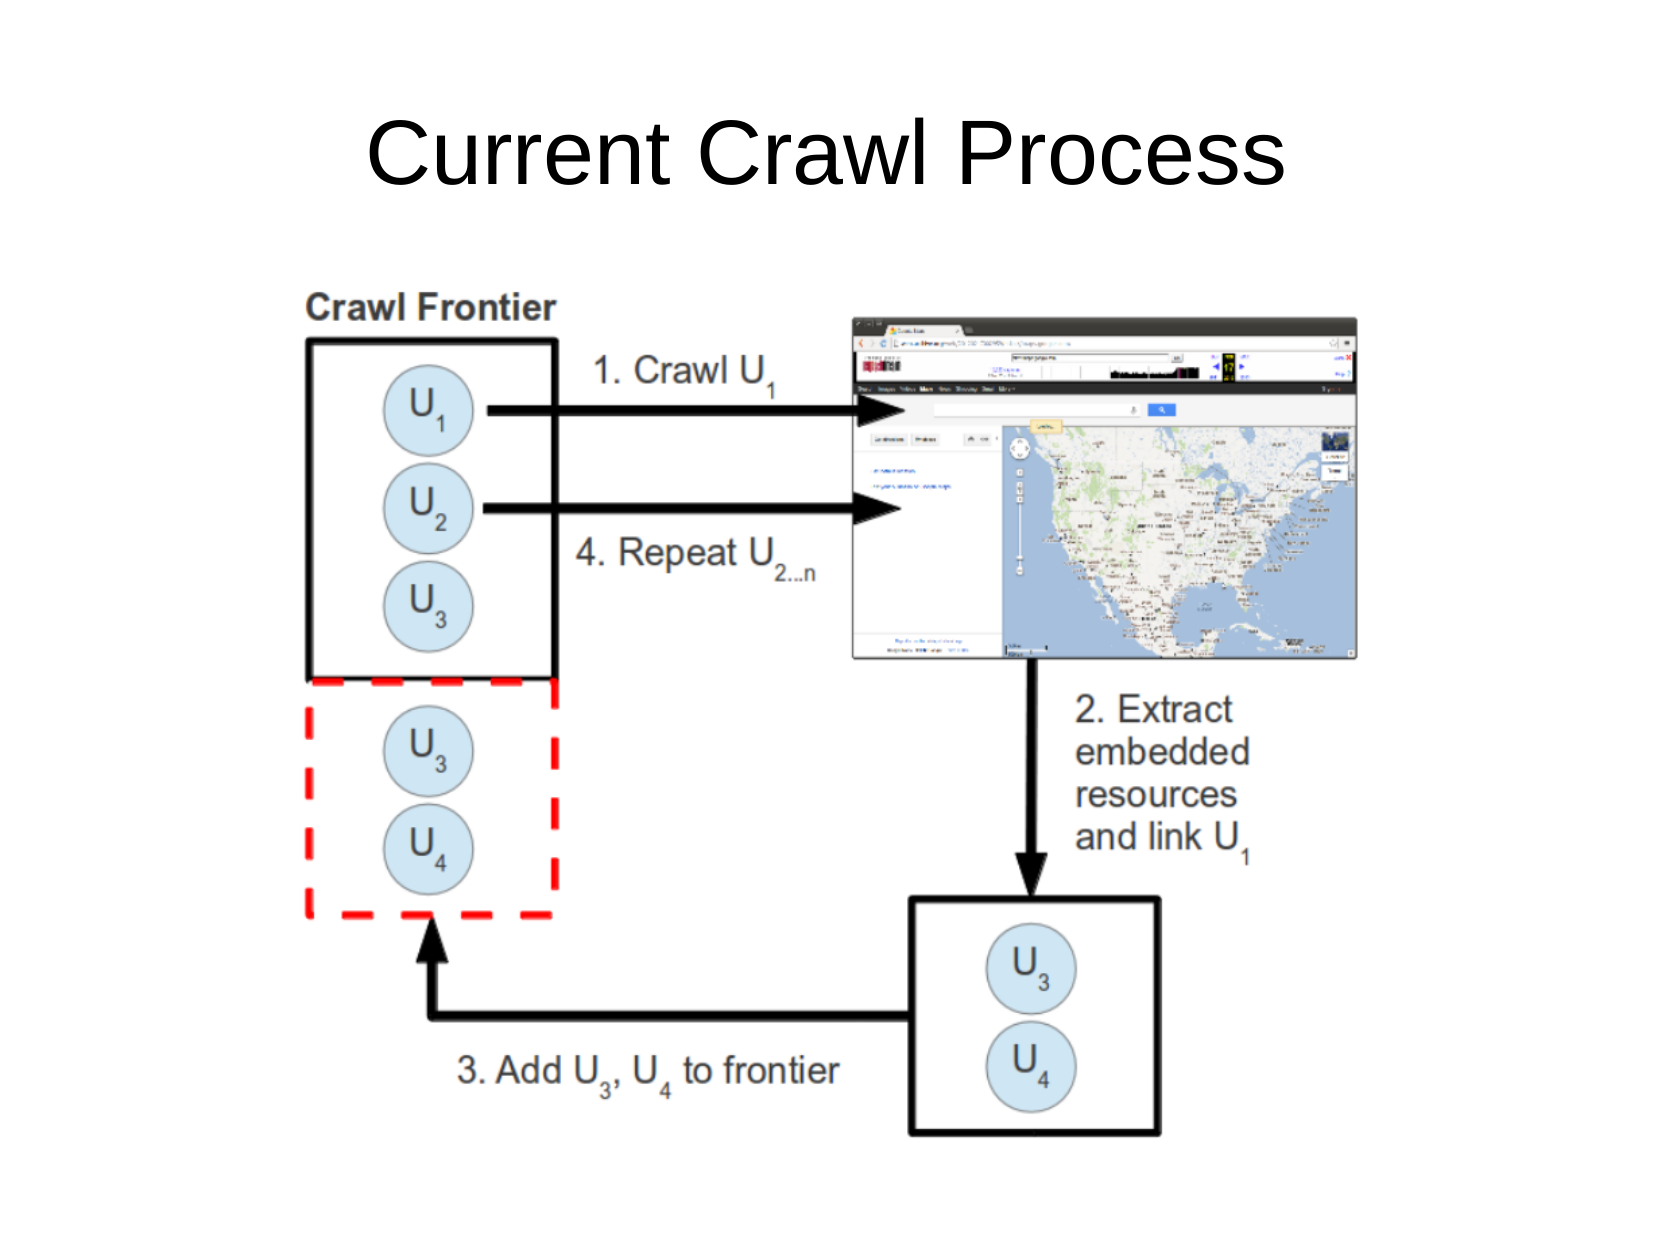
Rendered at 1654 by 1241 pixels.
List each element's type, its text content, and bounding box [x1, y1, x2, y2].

picture [255, 239, 1444, 1211]
title Current Crawl Process [82, 49, 1571, 257]
